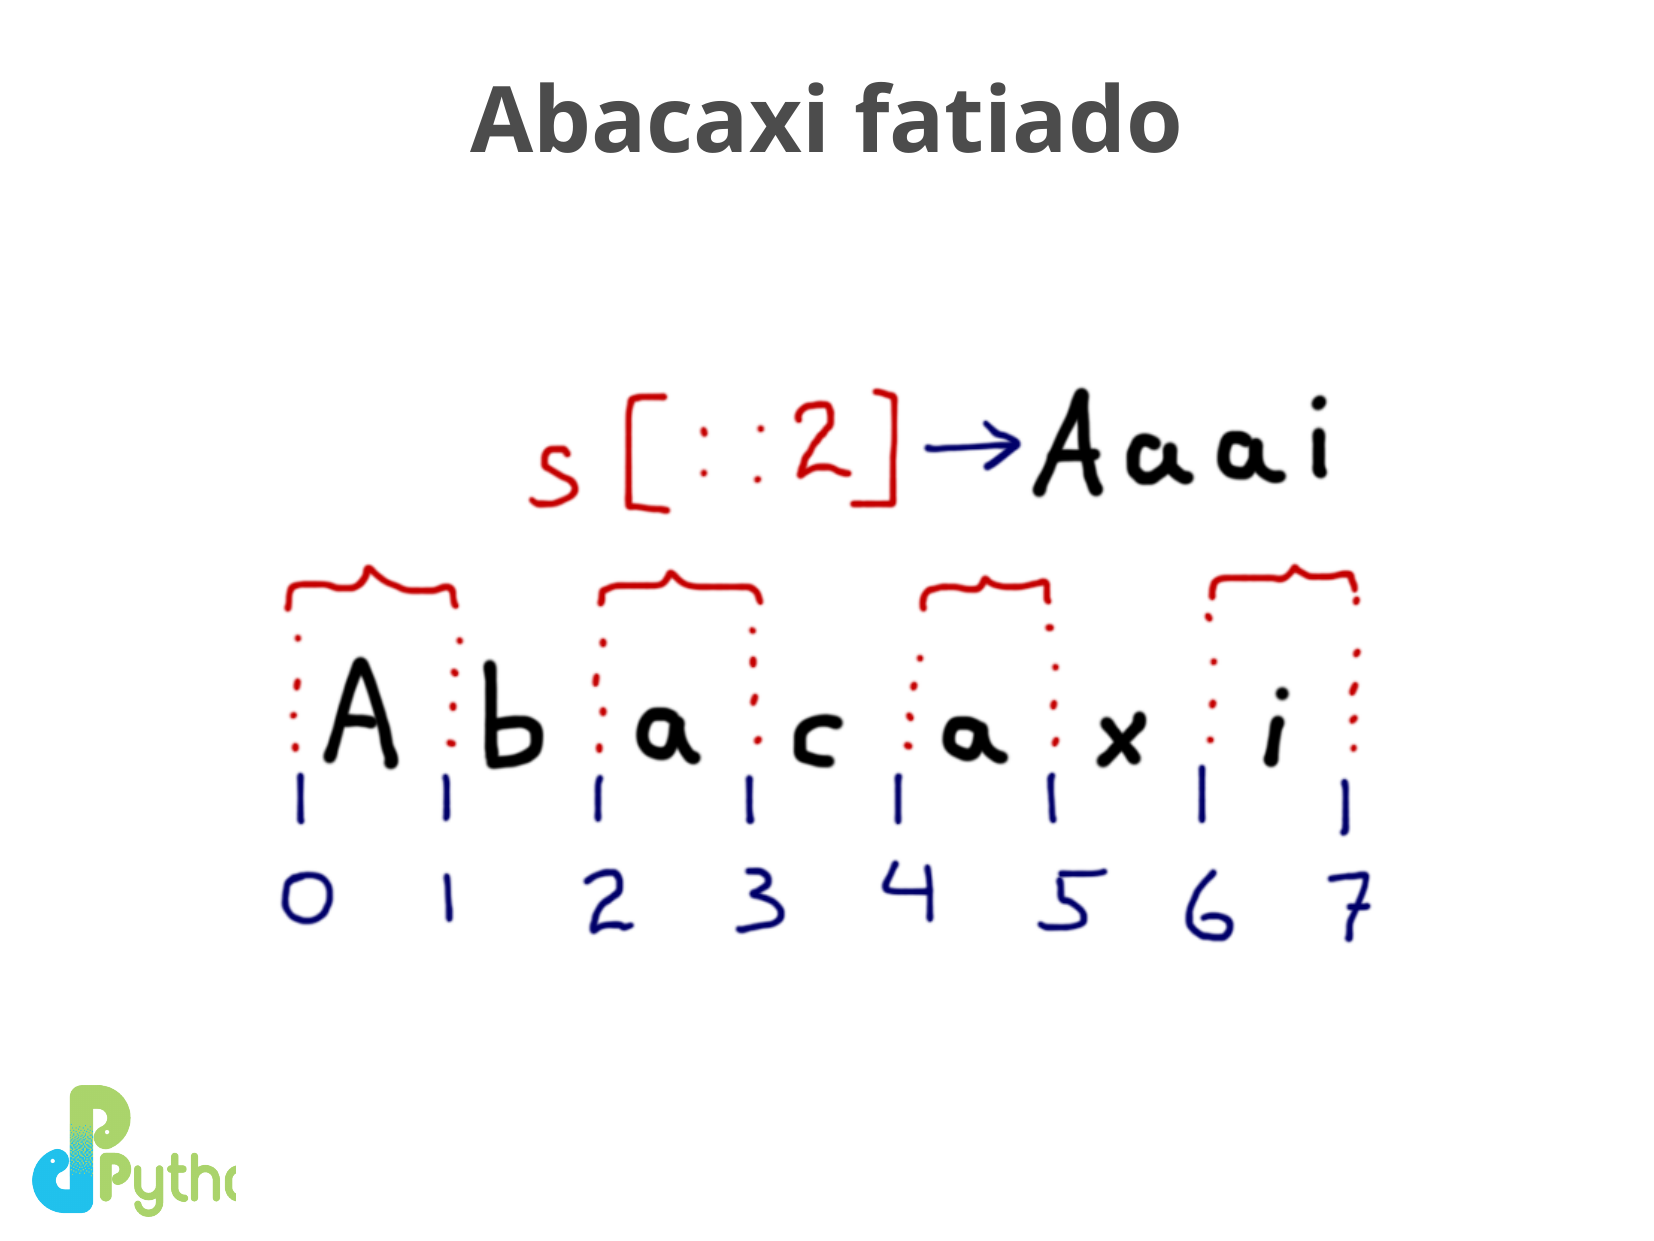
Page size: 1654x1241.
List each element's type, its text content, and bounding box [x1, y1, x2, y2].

title Abacaxi fatiado [82, 13, 1571, 222]
picture [32, 327, 1418, 1241]
